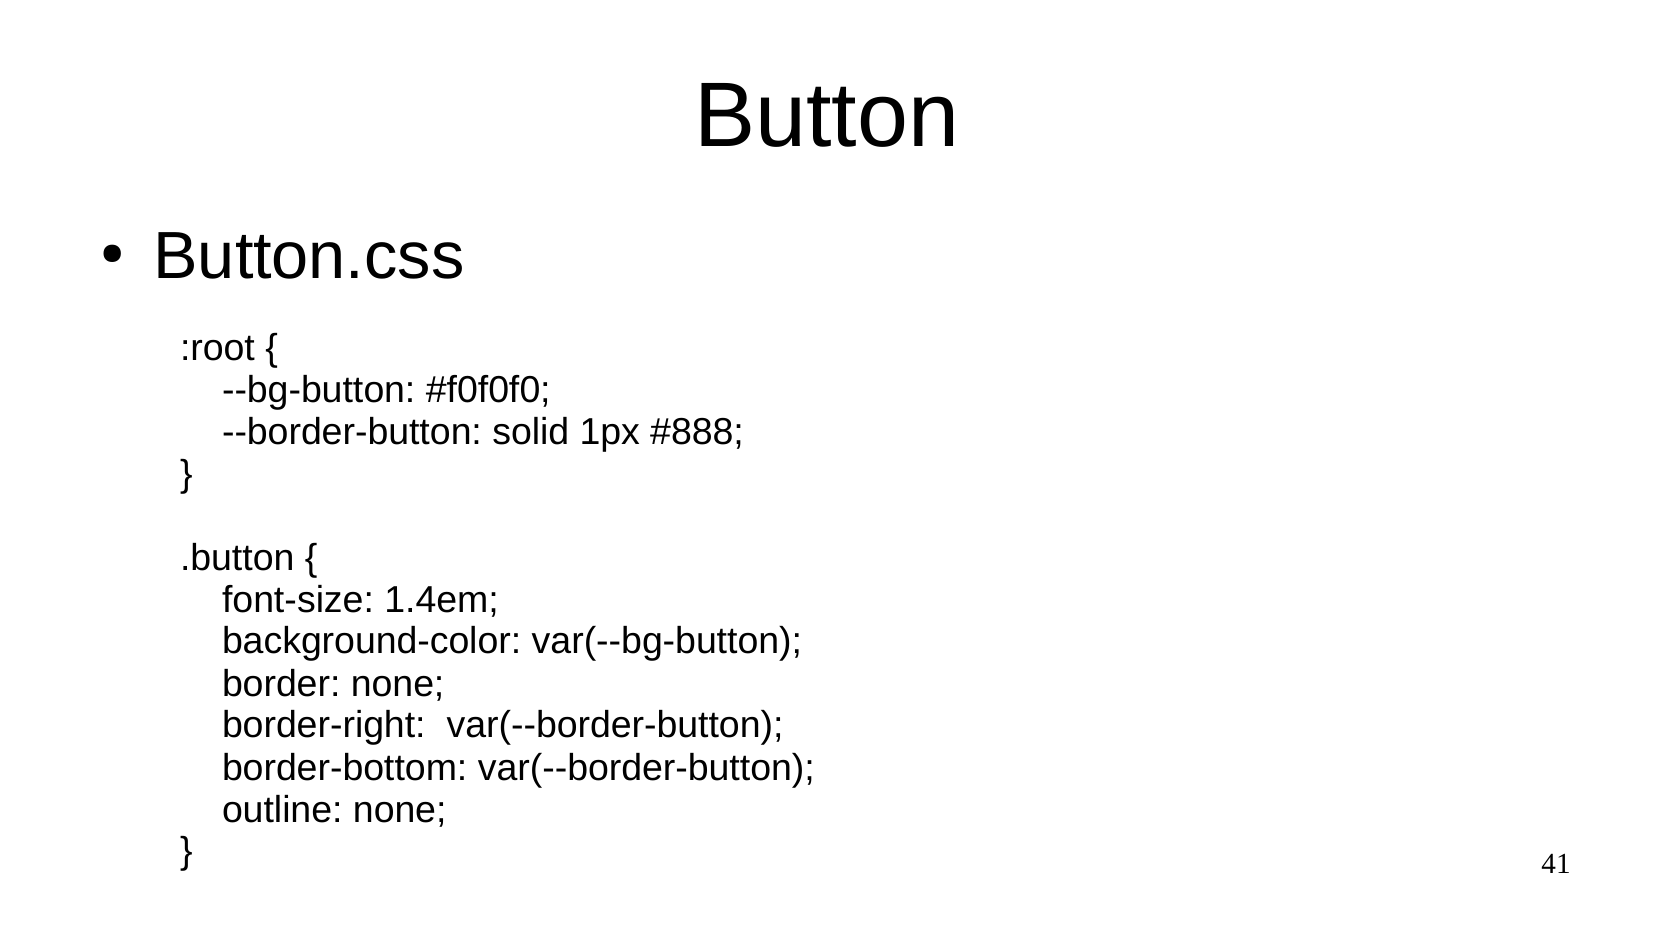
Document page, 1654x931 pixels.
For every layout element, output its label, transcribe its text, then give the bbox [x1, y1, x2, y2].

text_box :root { --bg-button: #f0f0f0; --border-button: solid 1px #888; } .button { font-size: 1.4em; background-color: var(--bg-button); border: none; border-right: var(--border-button); border-bottom: var(--border-button); outline: none; } [165, 318, 1341, 880]
title Button [82, 37, 1571, 193]
list Button.css [82, 217, 1571, 758]
